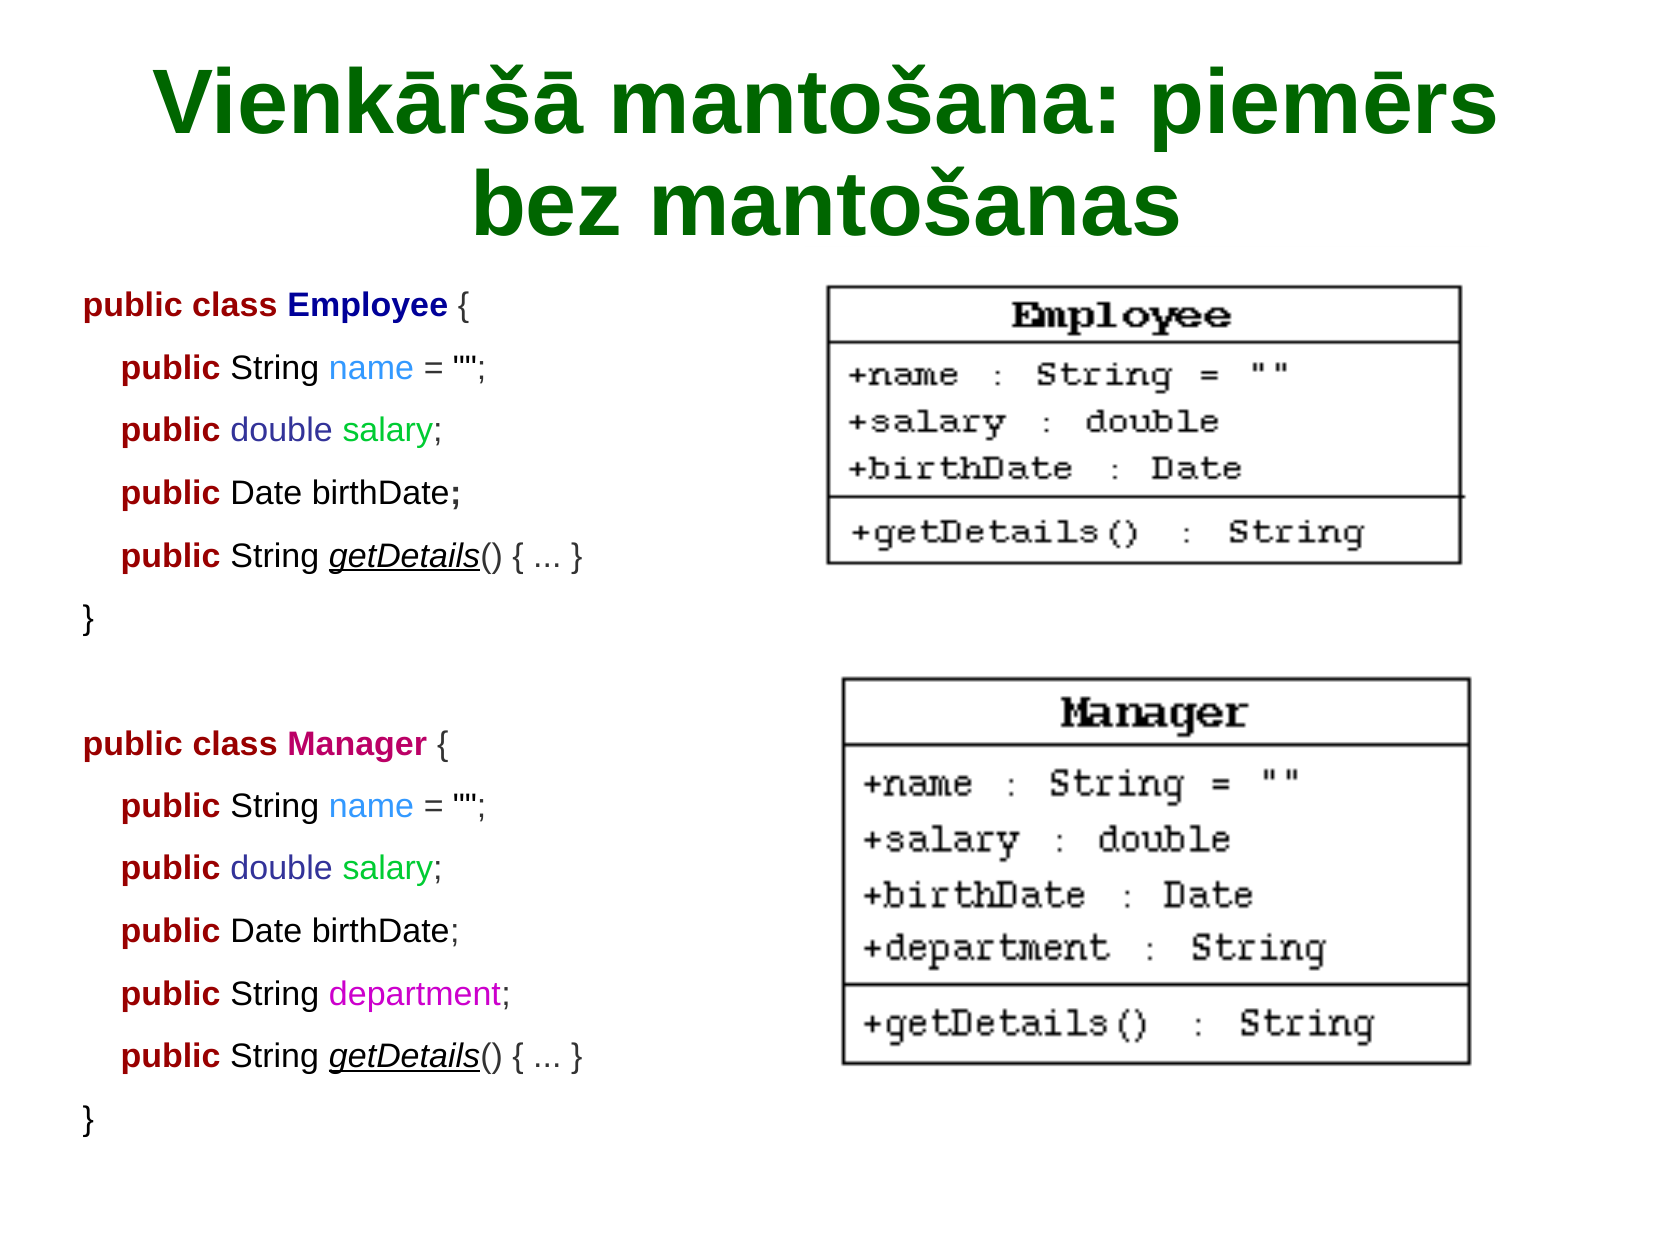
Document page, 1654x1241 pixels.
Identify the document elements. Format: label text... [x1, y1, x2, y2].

picture [814, 649, 1501, 1099]
list public class Employee { public String name = ""; public double salary; public Date birthDate; public String getDetails() { ... } } public class Manager { public String name = ""; public double salary; public Date birthDate; public String department; public String getDetails() { ... } } [82, 276, 1538, 1150]
picture [805, 245, 1489, 615]
title Vienkāršā mantošana: piemērs bez mantošanas [82, 49, 1571, 257]
